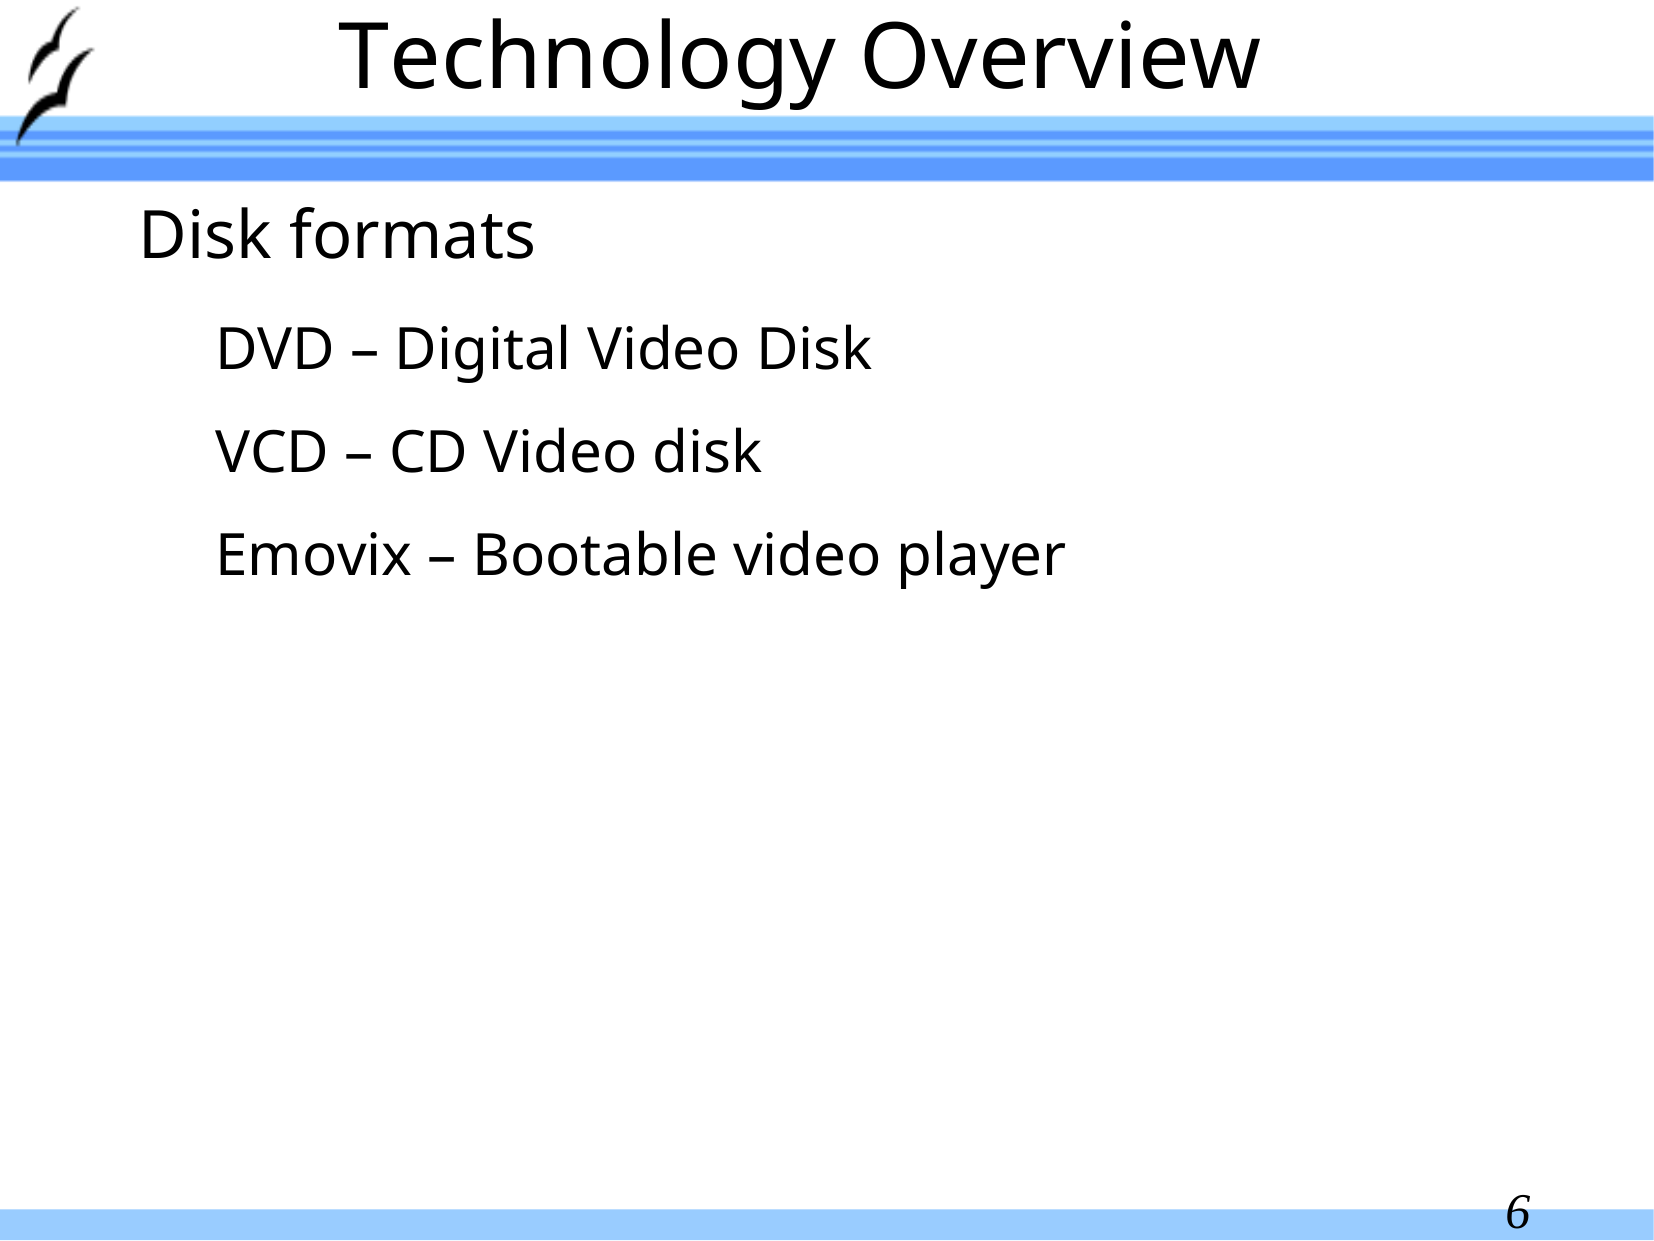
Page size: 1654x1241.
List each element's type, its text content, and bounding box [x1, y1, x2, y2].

picture [0, 0, 1654, 188]
list Disk formats DVD – Digital Video Disk VCD – CD Video disk Emovix – Bootable video player [120, 187, 1533, 1195]
title Technology Overview [94, 0, 1507, 121]
